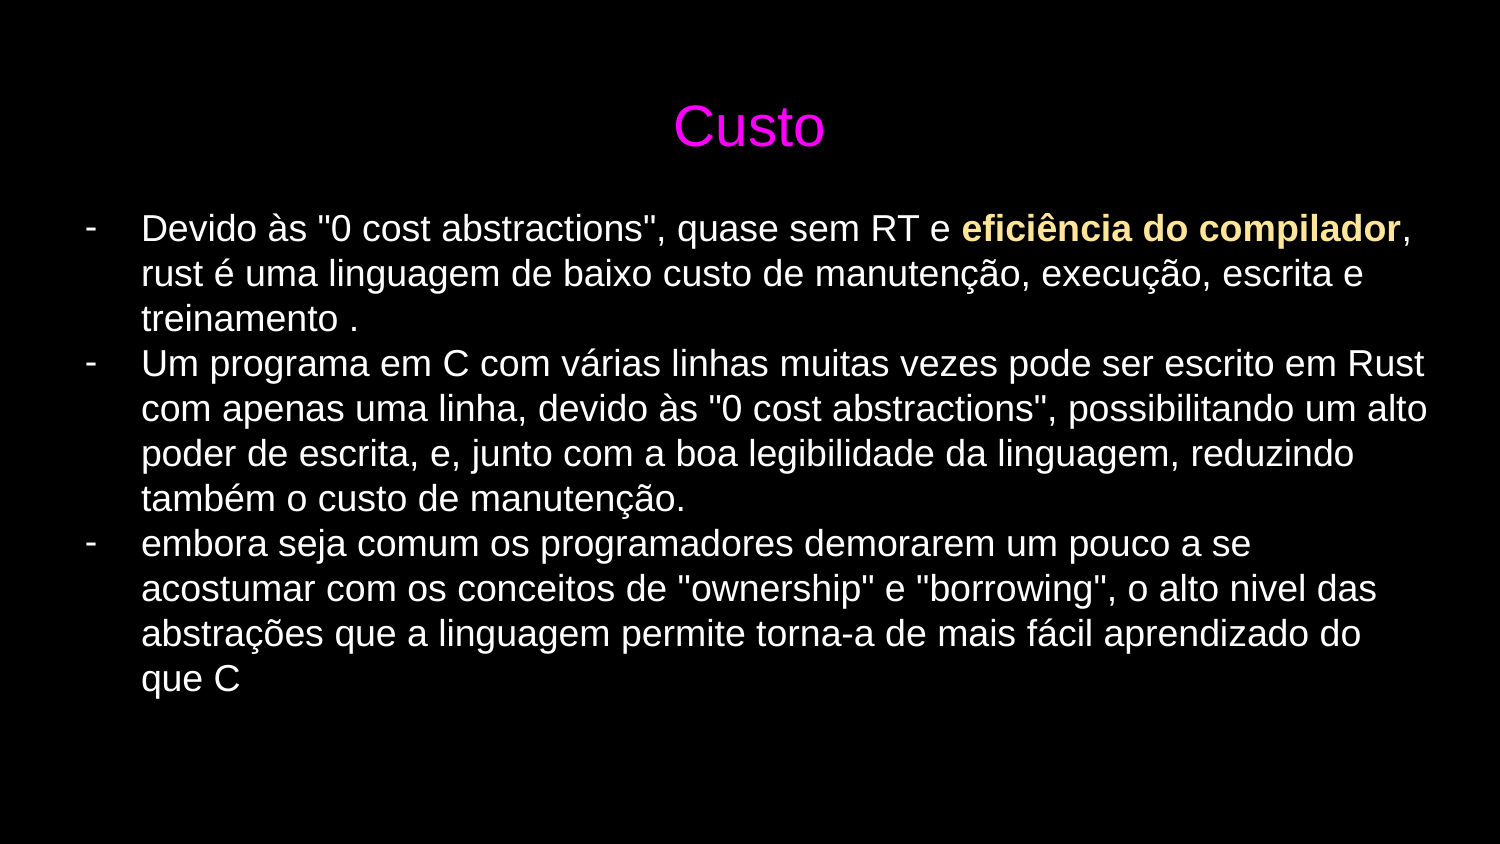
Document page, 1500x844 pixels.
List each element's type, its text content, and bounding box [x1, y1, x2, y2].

list Devido às "0 cost abstractions", quase sem RT e eficiência do compilador, rust é uma linguagem de baixo custo de manutenção, execução, escrita e treinamento . Um programa em C com várias linhas muitas vezes pode ser escrito em Rust com apenas uma linha, devido às "0 cost abstractions", possibilitando um alto poder de escrita, e, junto com a boa legibilidade da linguagem, reduzindo também o custo de manutenção. embora seja comum os programadores demorarem um pouco a se acostumar com os conceitos de "ownership" e "borrowing", o alto nivel das abstrações que a linguagem permite torna-a de mais fácil aprendizado do que C [51, 189, 1449, 750]
title Custo [51, 72, 1449, 167]
